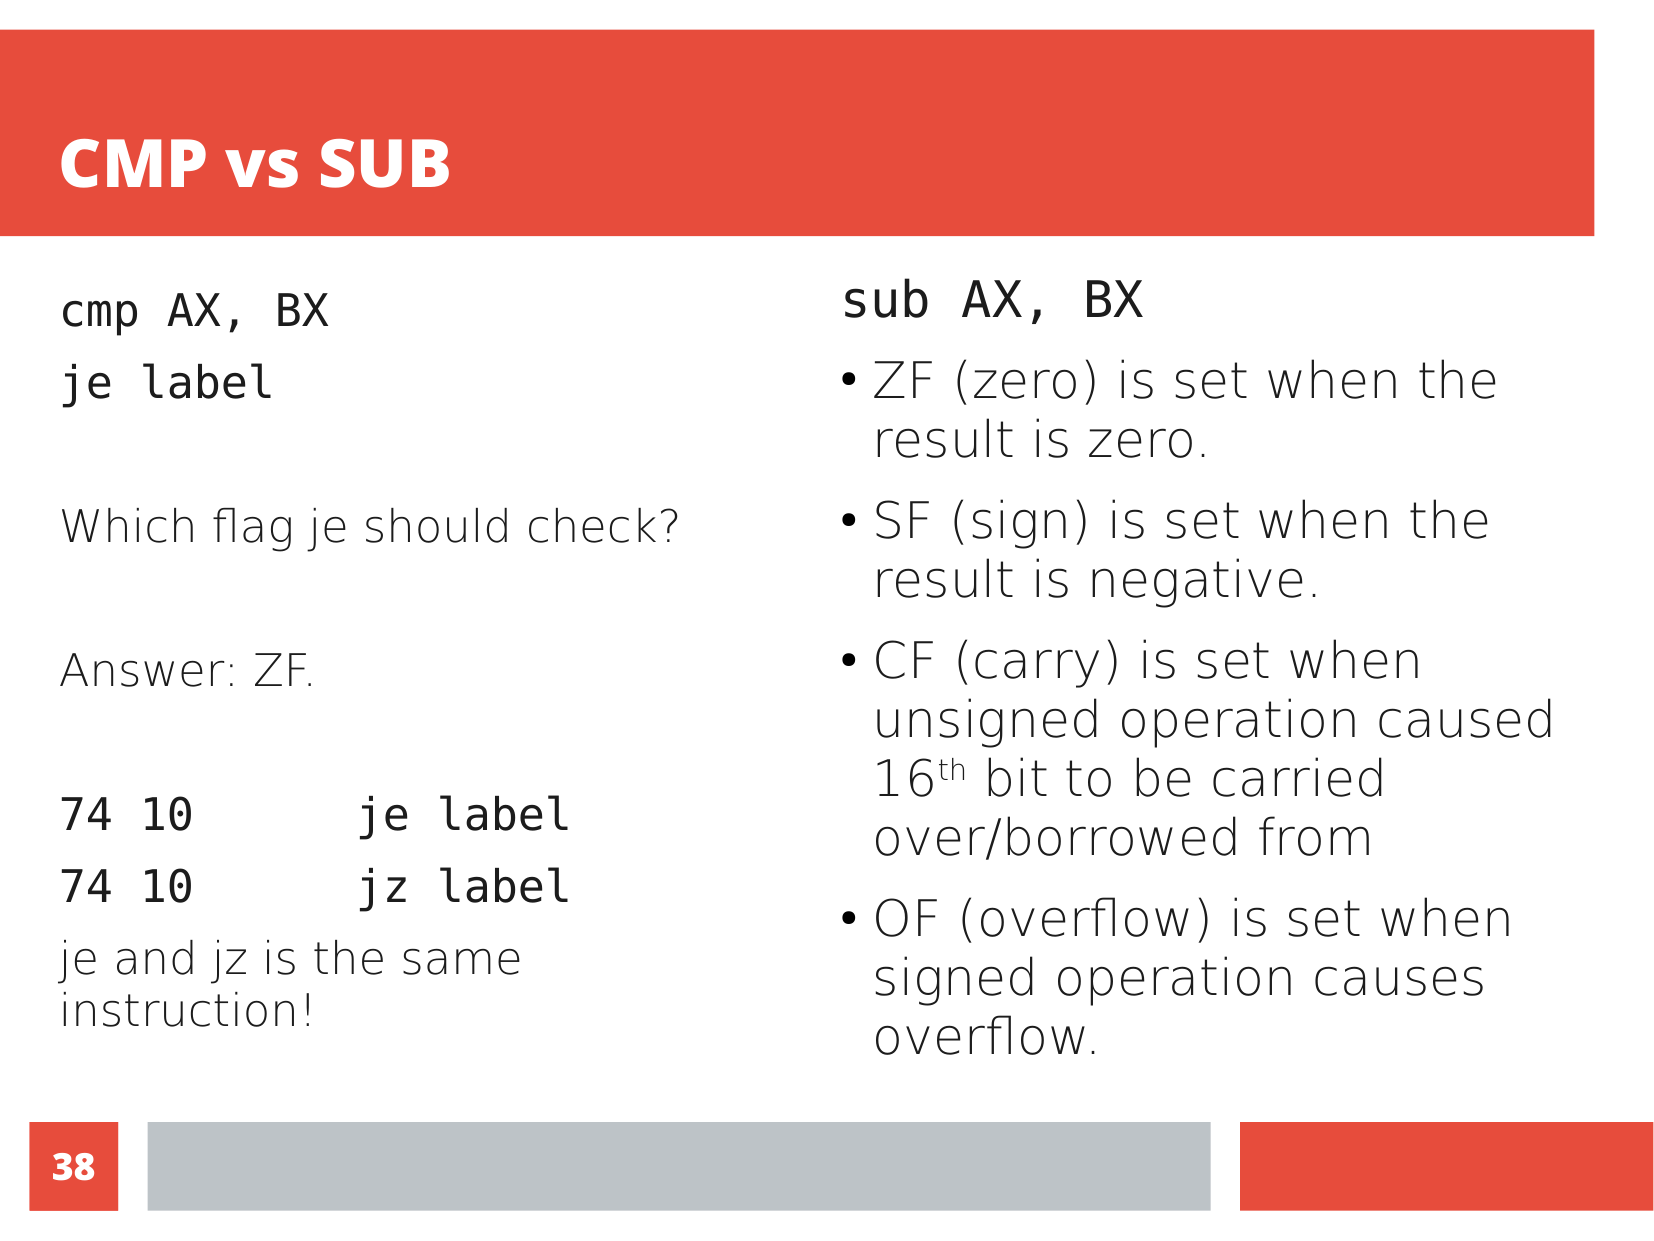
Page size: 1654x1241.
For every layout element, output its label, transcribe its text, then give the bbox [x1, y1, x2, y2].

list cmp AX, BX je label Which flag je should check? Answer: ZF. 74 10 je label 74 10 jz label je and jz is the same instruction! [59, 285, 691, 1093]
list sub AX, BX ZF (zero) is set when the result is zero. SF (sign) is set when the result is negative. CF (carry) is set when unsigned operation caused 16th bit to be carried over/borrowed from OF (overflow) is set when signed operation causes overflow. [840, 270, 1561, 1068]
title CMP vs SUB [59, 59, 1595, 207]
